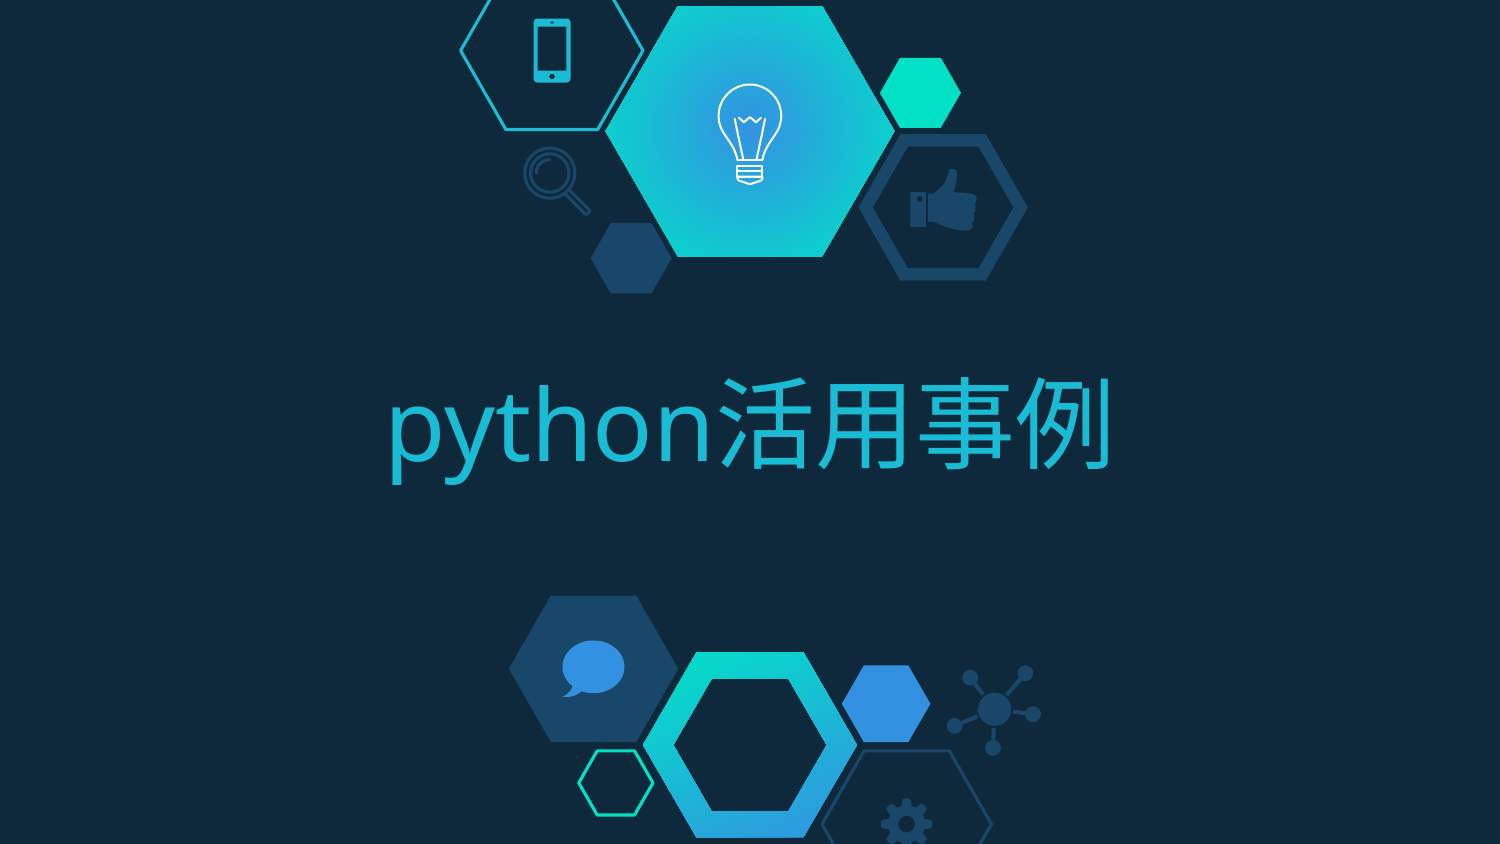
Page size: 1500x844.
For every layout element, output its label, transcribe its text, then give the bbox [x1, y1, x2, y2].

title python活用事例 [229, 326, 1271, 517]
